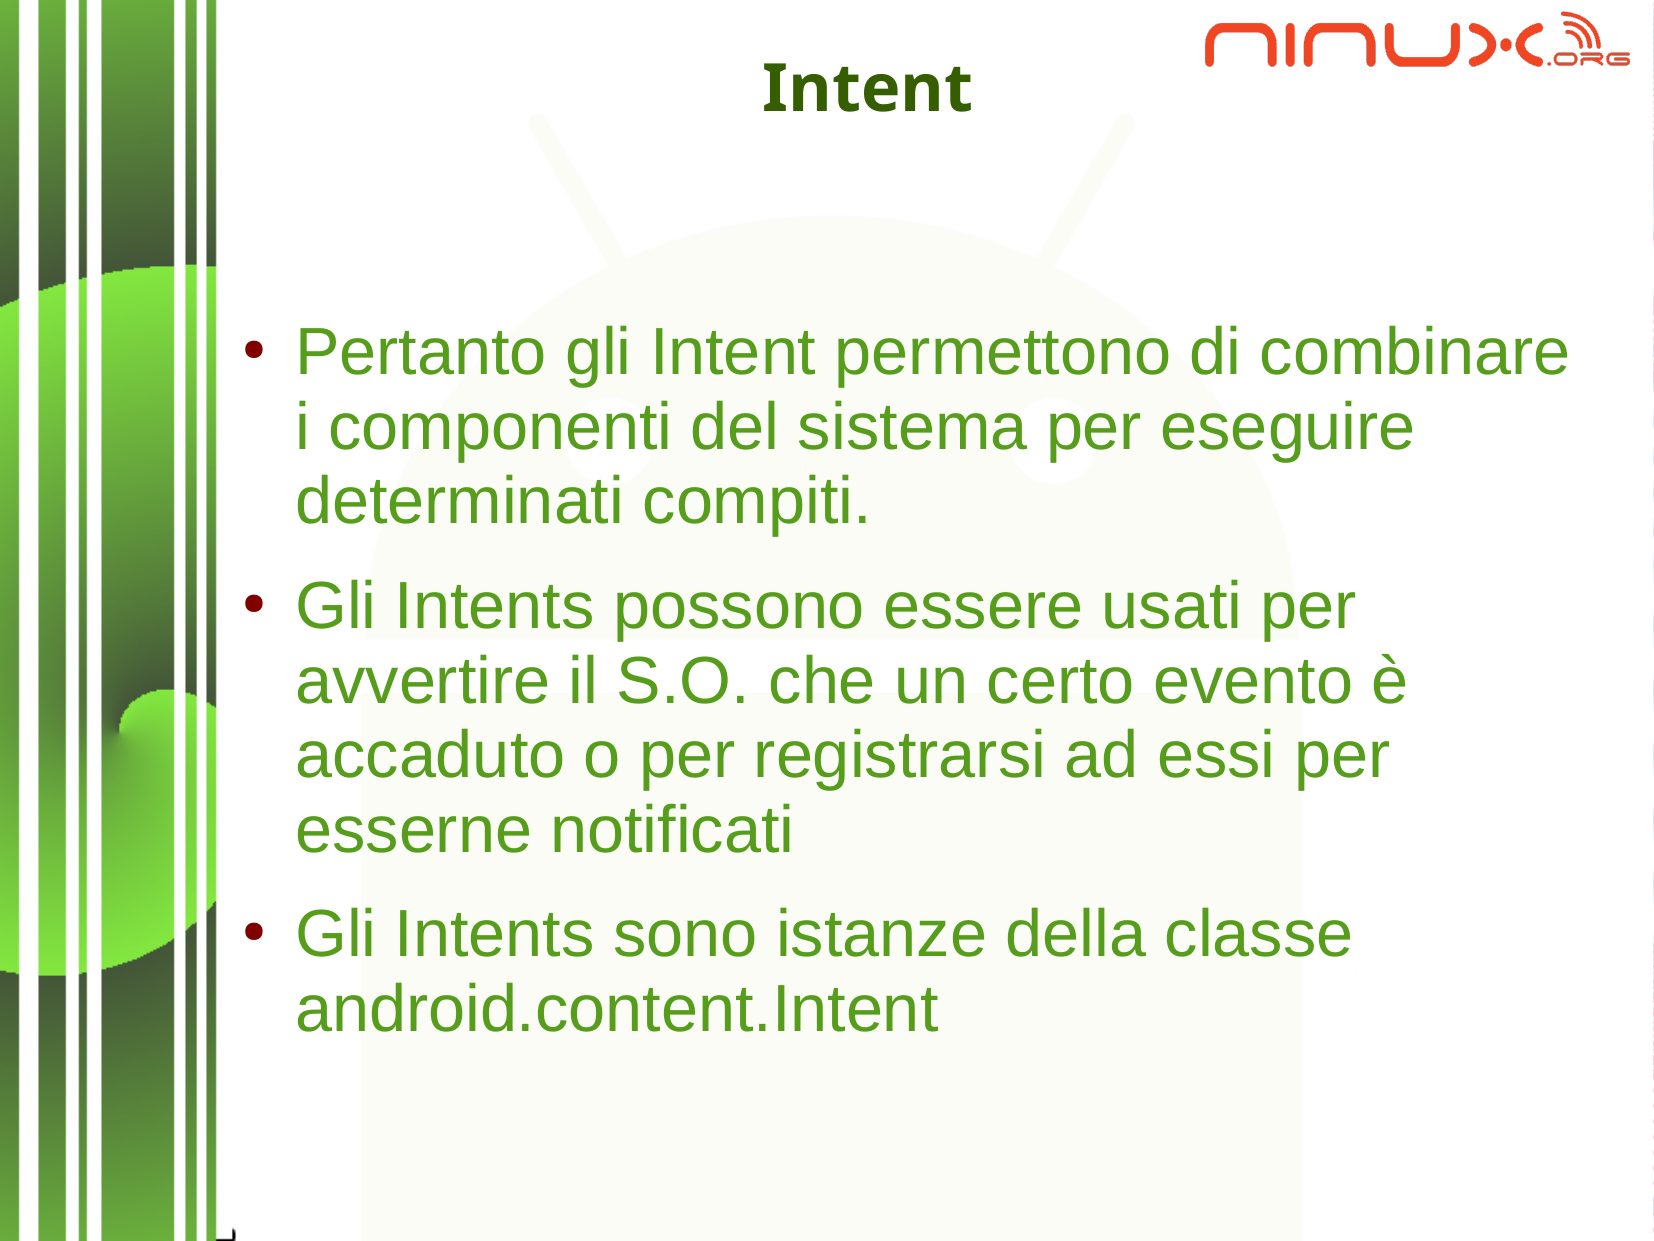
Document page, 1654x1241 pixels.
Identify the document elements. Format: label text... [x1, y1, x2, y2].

list Pertanto gli Intent permettono di combinare i componenti del sistema per eseguire determinati compiti. Gli Intents possono essere usati per avvertire il S.O. che un certo evento è accaduto o per registrarsi ad essi per esserne notificati Gli Intents sono istanze della classe android.content.Intent [224, 314, 1598, 1047]
picture [0, 0, 1654, 1241]
title Intent [236, 46, 1500, 125]
